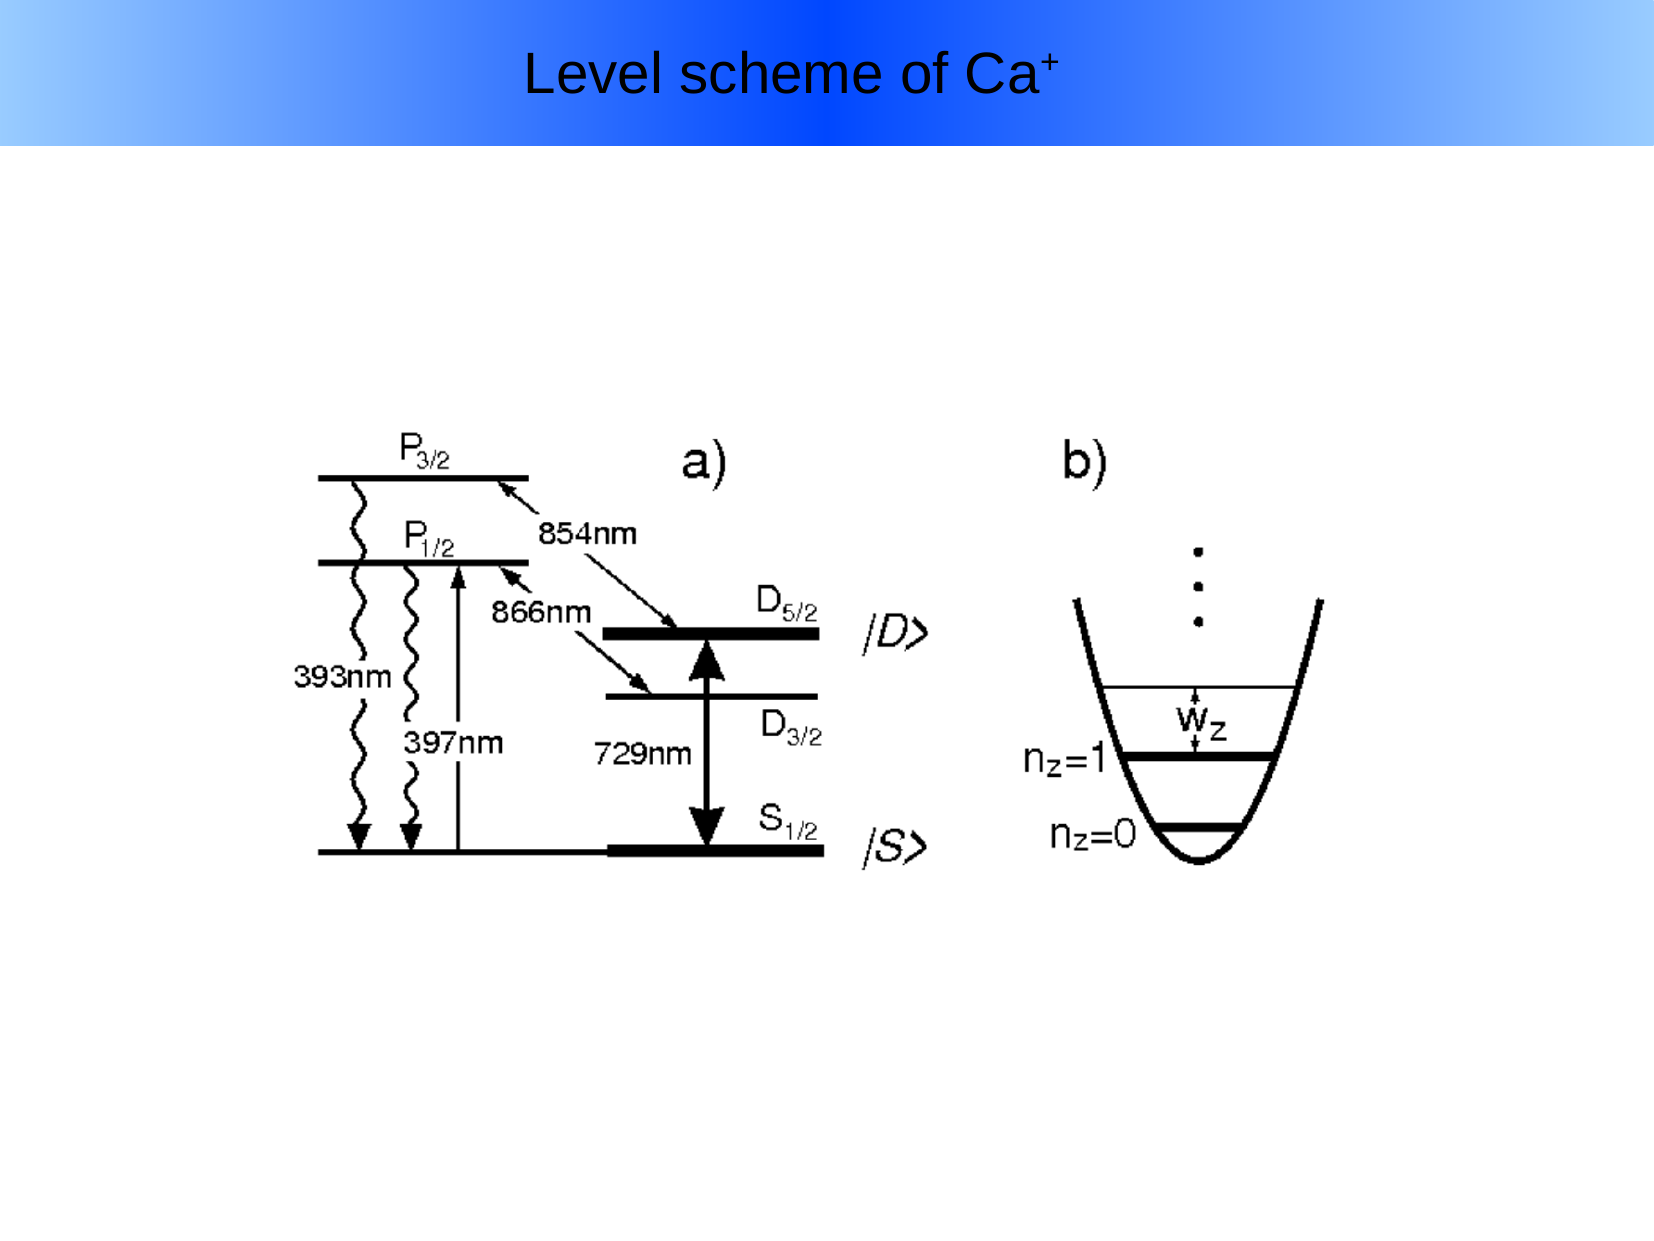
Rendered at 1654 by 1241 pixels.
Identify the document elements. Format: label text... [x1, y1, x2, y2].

picture [187, 372, 1428, 938]
text_box Level scheme of Ca+ [509, 33, 1074, 122]
text_box [0, 0, 1654, 146]
